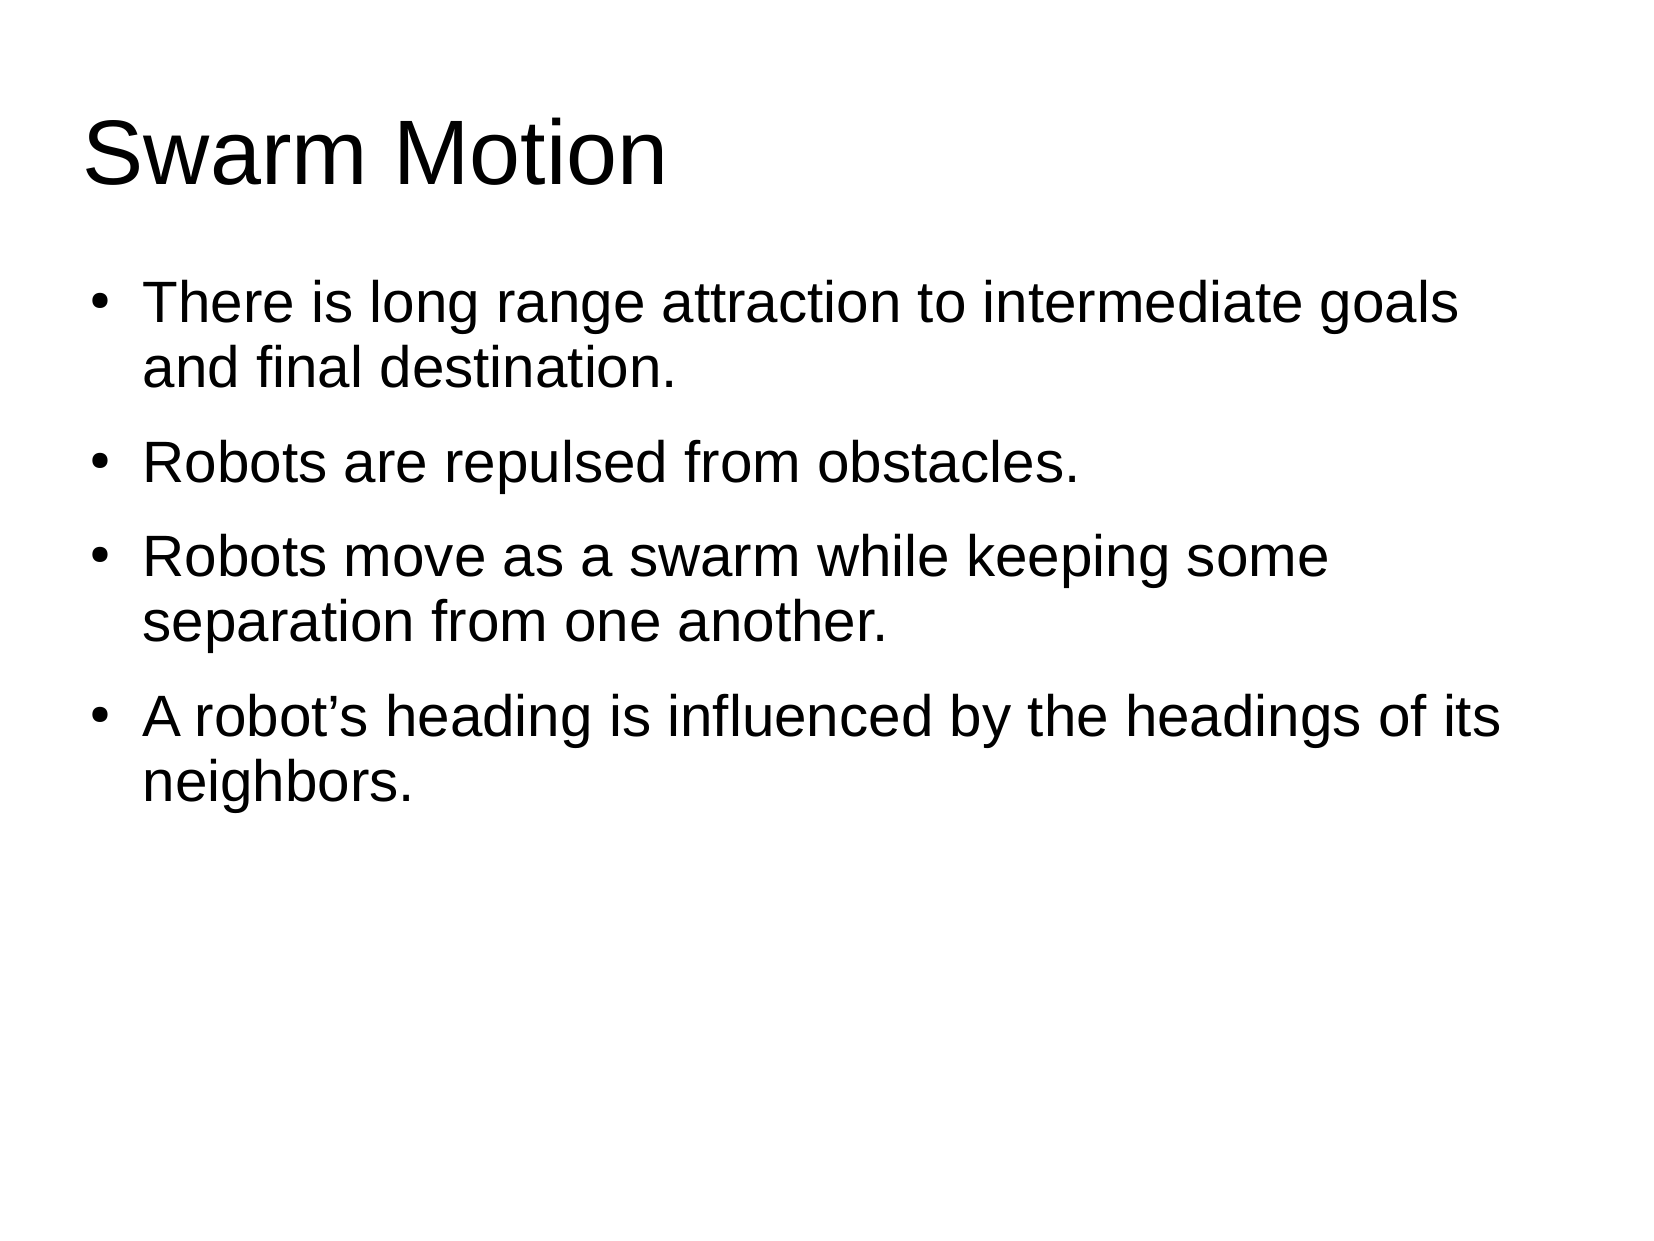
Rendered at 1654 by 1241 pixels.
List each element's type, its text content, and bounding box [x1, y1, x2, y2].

list There is long range attraction to intermediate goals and final destination. Robots are repulsed from obstacles. Robots move as a swarm while keeping some separation from one another. A robot’s heading is influenced by the headings of its neighbors. [71, 270, 1561, 990]
title Swarm Motion [82, 49, 1571, 257]
